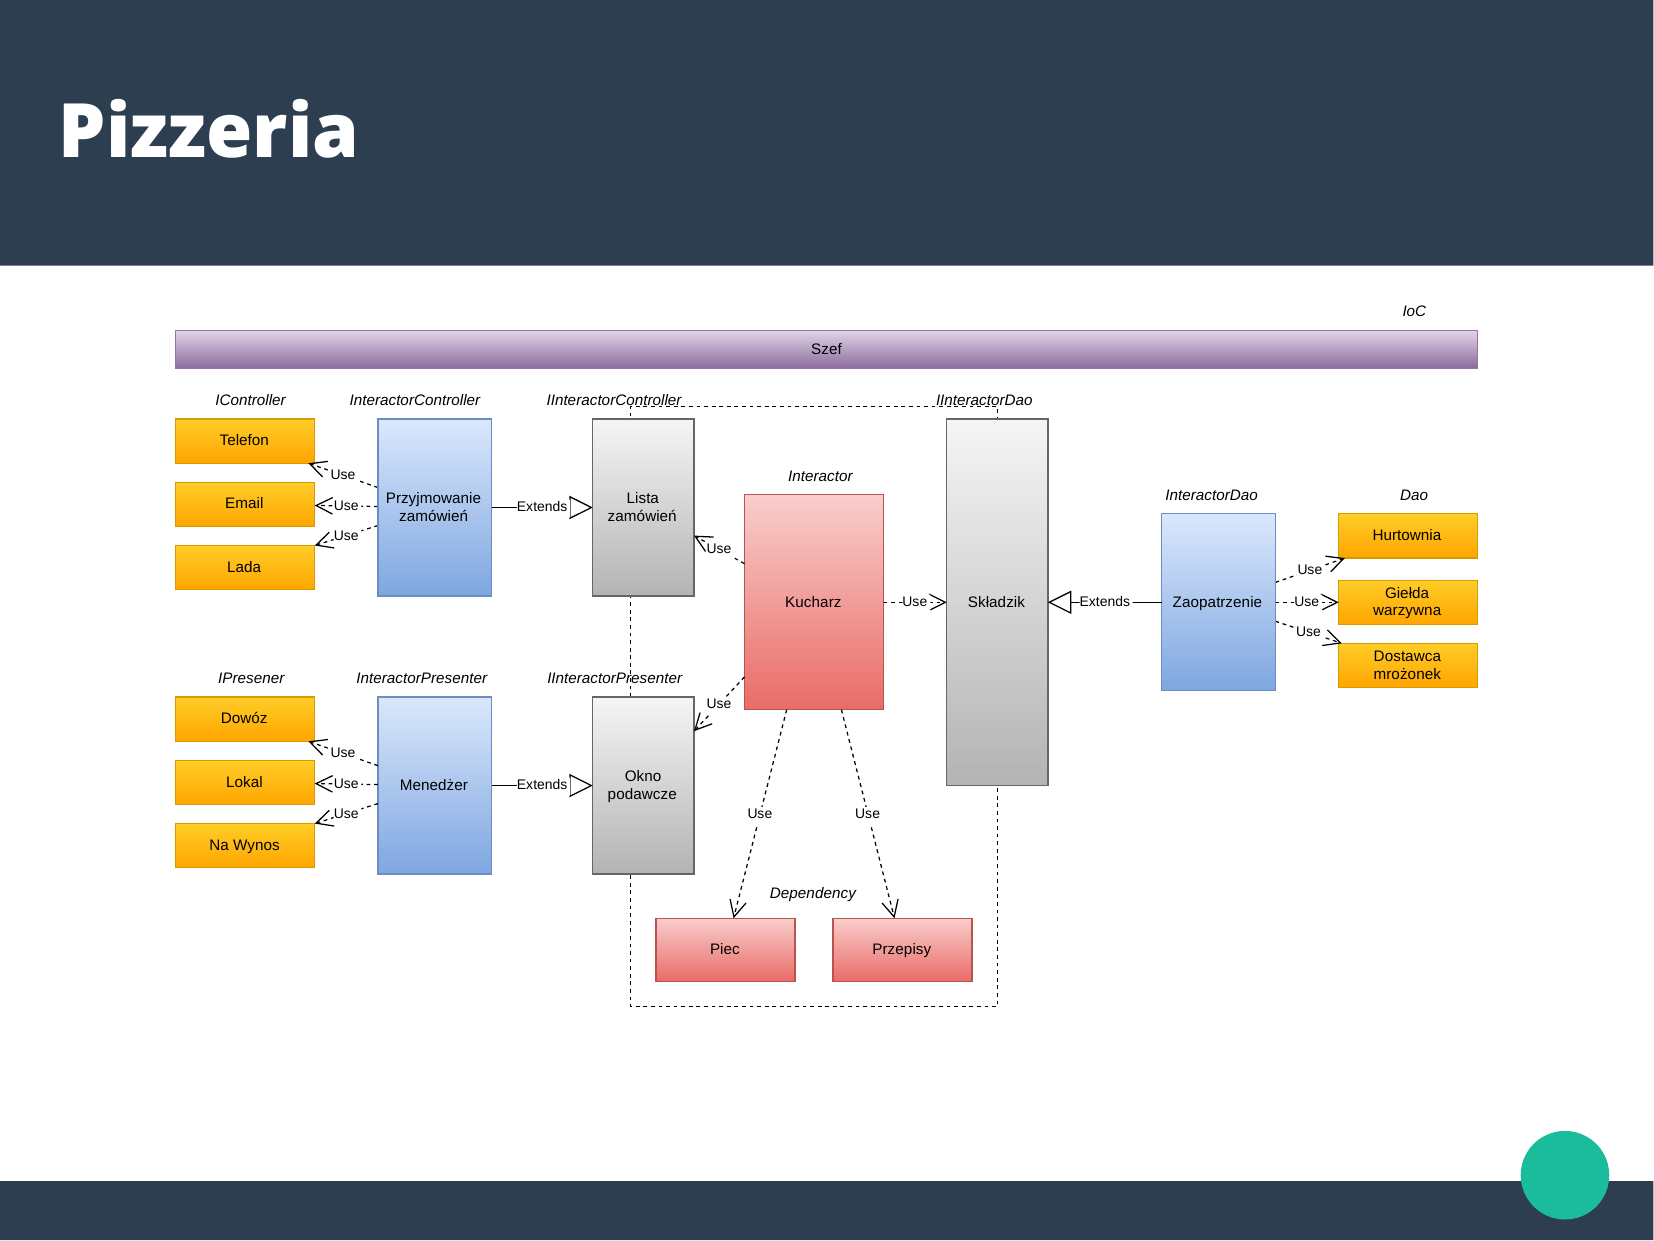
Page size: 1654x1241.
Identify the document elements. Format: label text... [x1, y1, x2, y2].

picture [173, 290, 1481, 1010]
title Pizzeria [59, 49, 1595, 207]
